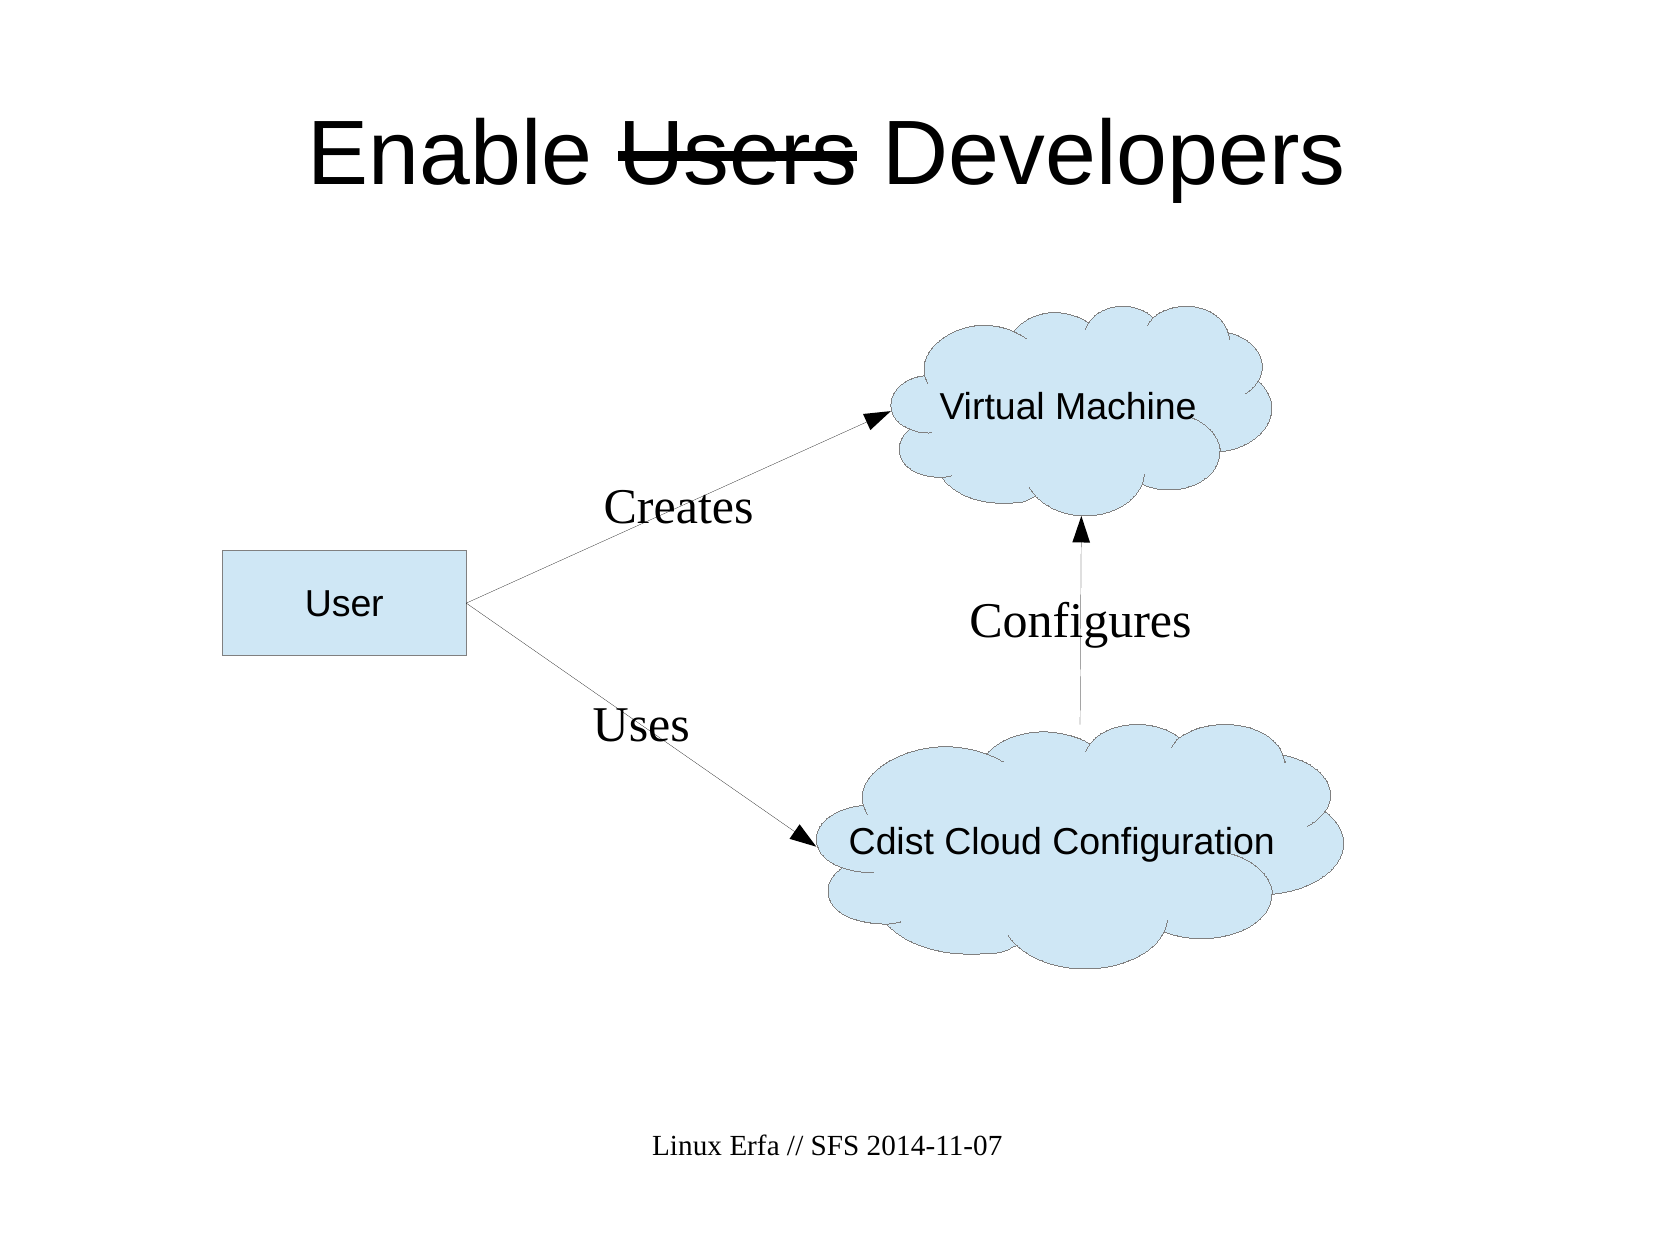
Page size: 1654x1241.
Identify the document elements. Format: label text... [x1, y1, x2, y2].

text_box User [222, 550, 467, 656]
text_box Virtual Machine [890, 306, 1272, 516]
title Enable Users Developers [82, 49, 1571, 257]
text_box Cdist Cloud Configuration [816, 724, 1344, 969]
